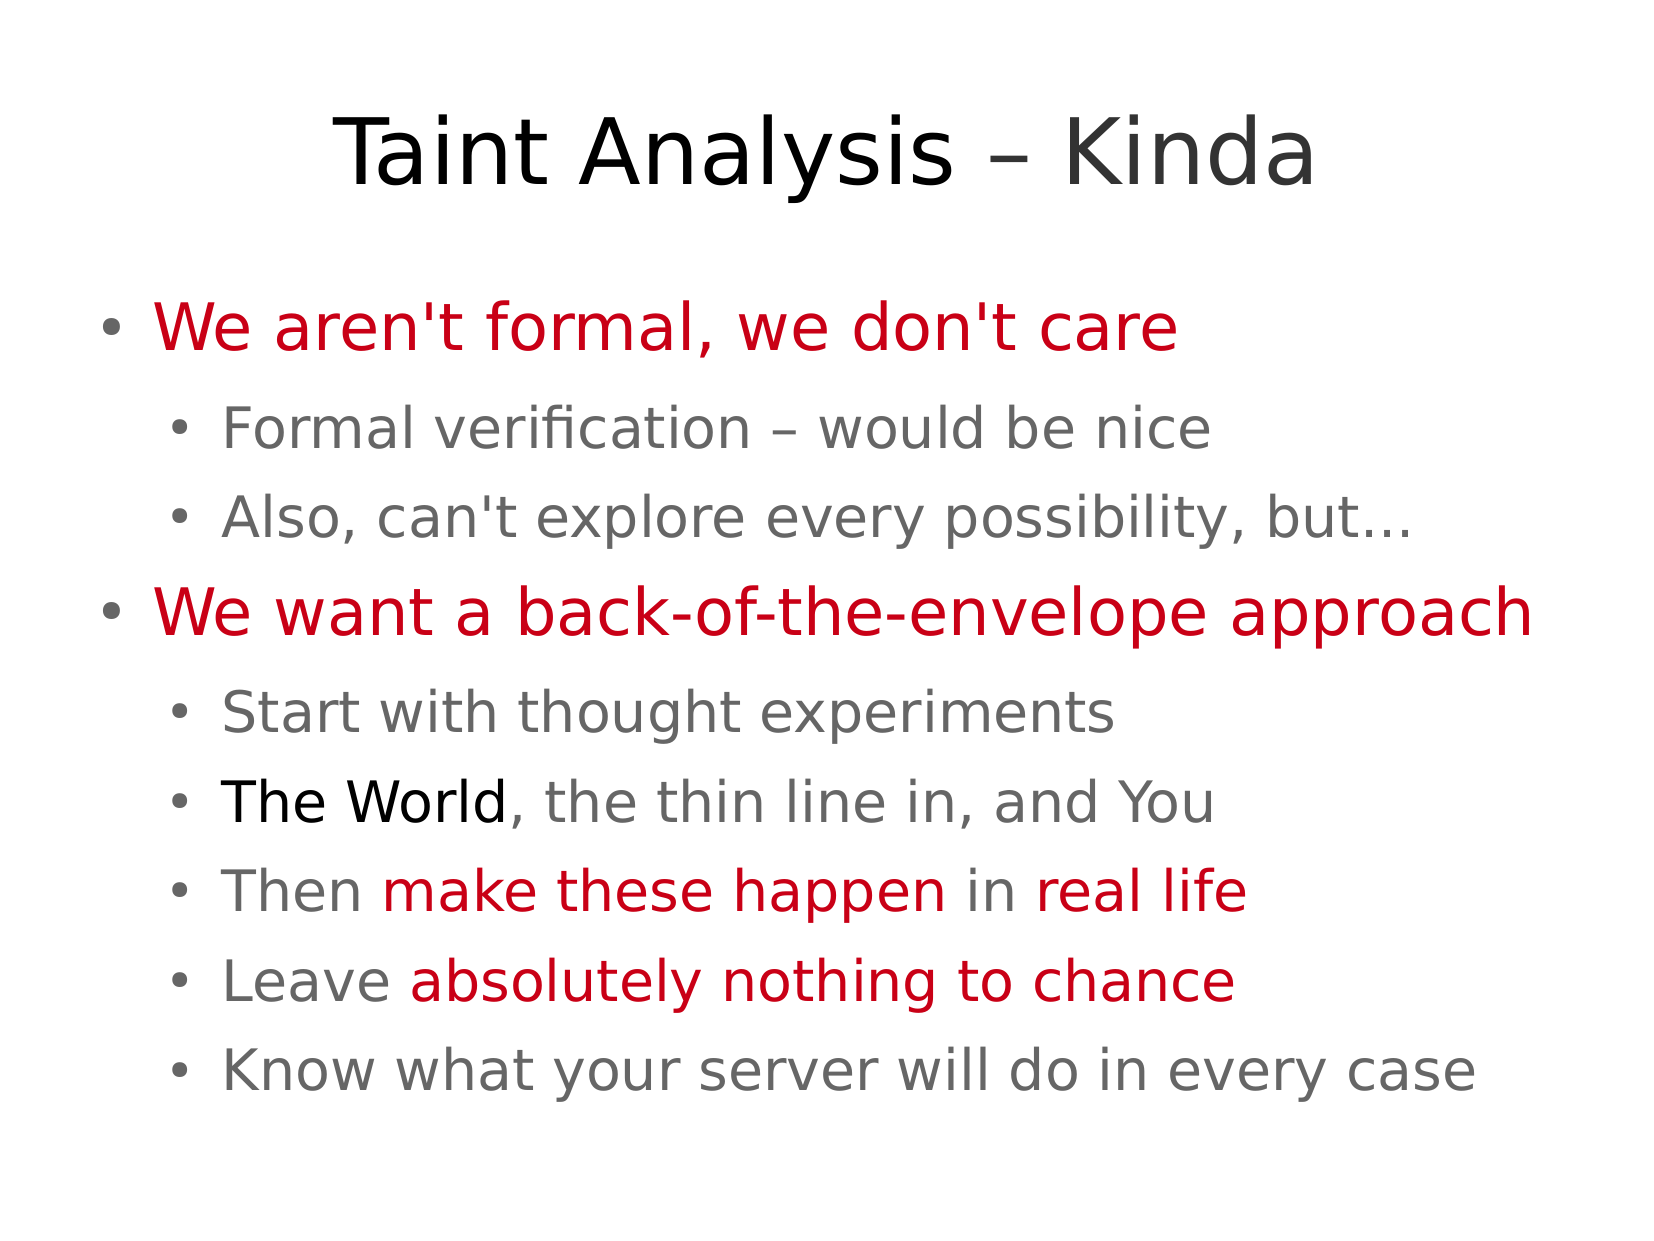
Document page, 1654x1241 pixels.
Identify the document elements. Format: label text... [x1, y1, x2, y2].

list We aren't formal, we don't care Formal verification – would be nice Also, can't explore every possibility, but... We want a back-of-the-envelope approach Start with thought experiments The World, the thin line in, and You Then make these happen in real life Leave absolutely nothing to chance Know what your server will do in every case [82, 290, 1571, 1109]
title Taint Analysis – Kinda [82, 56, 1571, 250]
